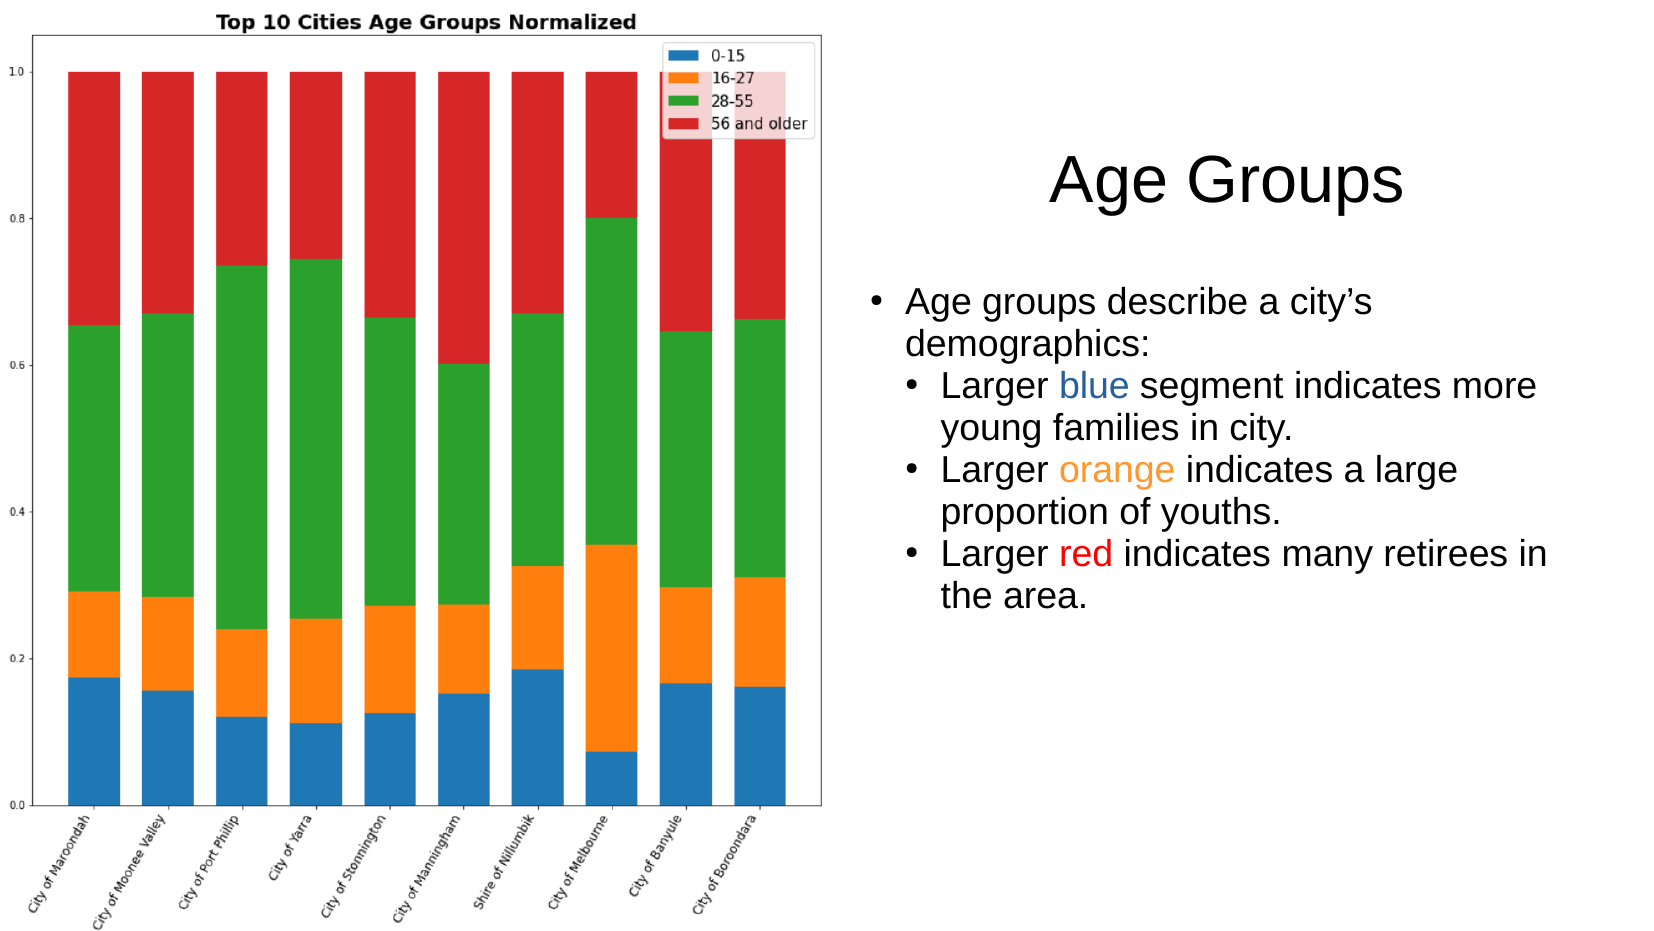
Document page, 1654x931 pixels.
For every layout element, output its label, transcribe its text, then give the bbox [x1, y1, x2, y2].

text_box Age Groups [1035, 135, 1421, 225]
text_box Age groups describe a city’s demographics: Larger blue segment indicates more young families in city. Larger orange indicates a large proportion of youths. Larger red indicates many retirees in the area. [854, 273, 1621, 646]
picture [3, 8, 826, 931]
